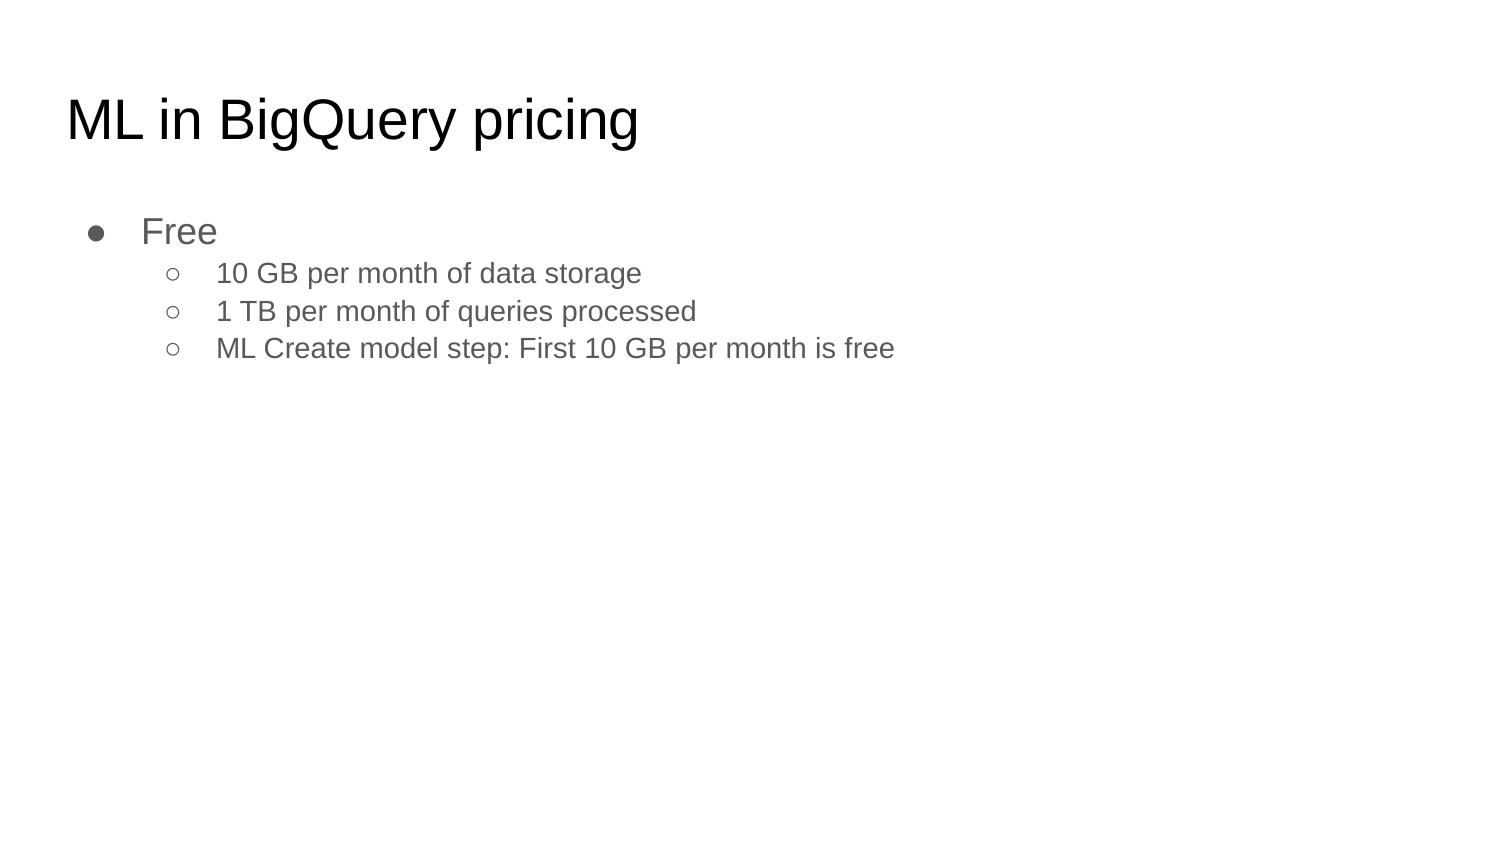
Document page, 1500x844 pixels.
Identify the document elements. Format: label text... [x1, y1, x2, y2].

list Free 10 GB per month of data storage 1 TB per month of queries processed ML Create model step: First 10 GB per month is free [51, 189, 1449, 750]
title ML in BigQuery pricing [51, 72, 1449, 167]
